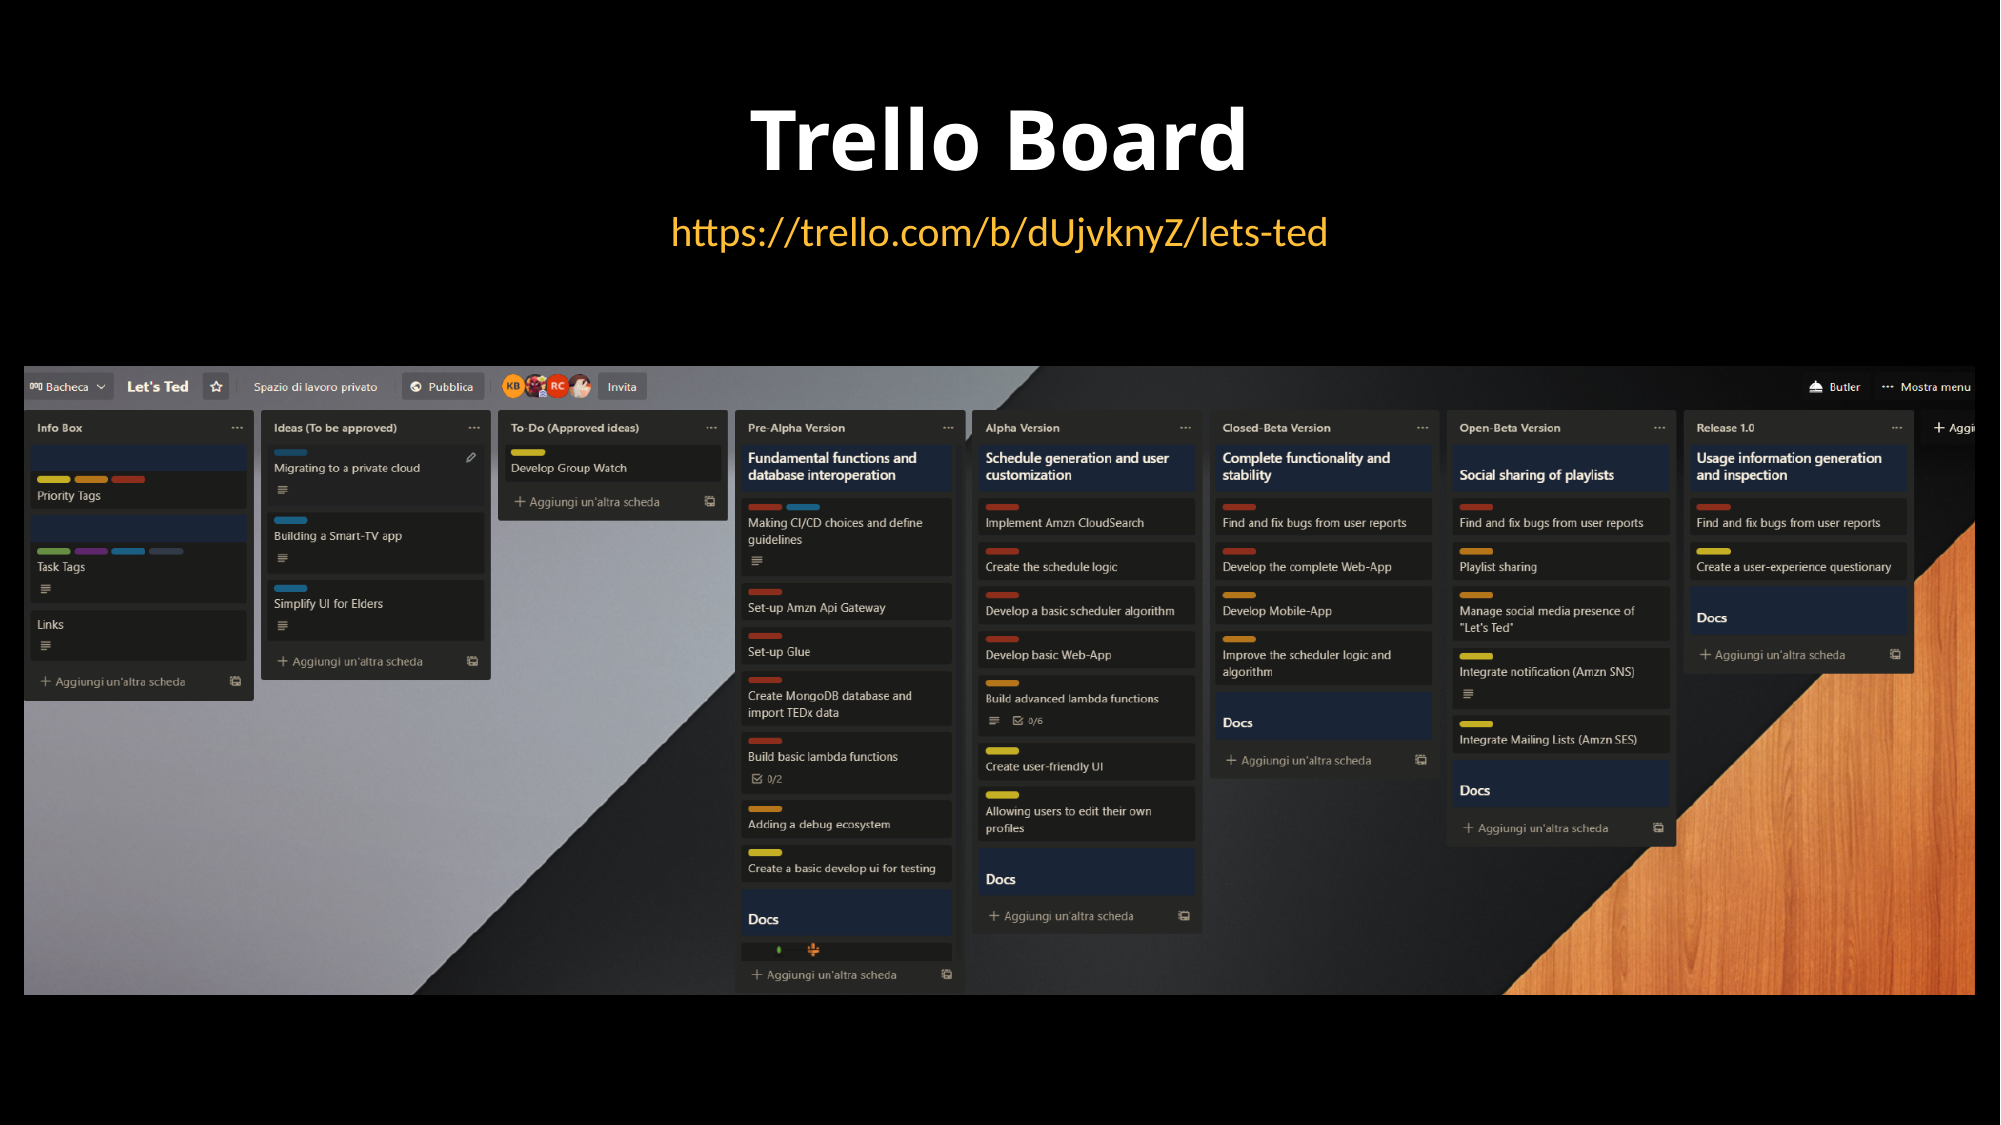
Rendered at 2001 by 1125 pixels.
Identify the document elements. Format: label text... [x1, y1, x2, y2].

text_box https://trello.com/b/dUjvknyZ/lets-ted [287, 189, 1713, 271]
text_box Trello Board [295, 71, 1704, 202]
picture [24, 366, 1975, 995]
